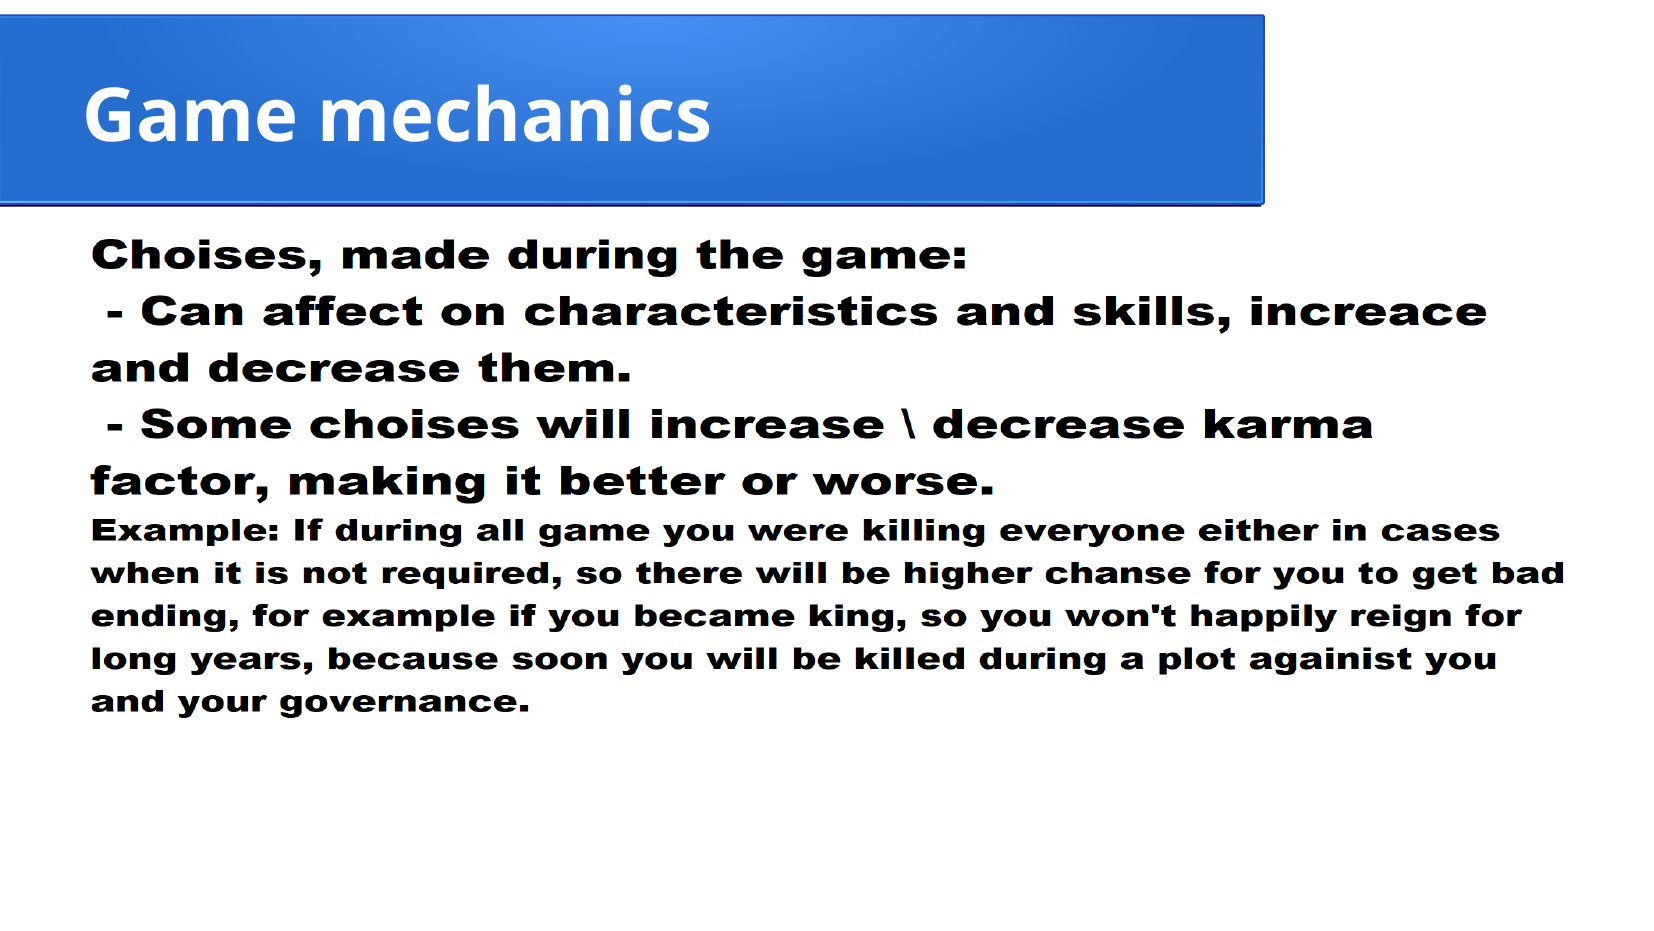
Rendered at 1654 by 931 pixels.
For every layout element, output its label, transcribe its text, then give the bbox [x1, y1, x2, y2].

title Game mechanics [82, 35, 1235, 189]
picture [82, 224, 1571, 764]
